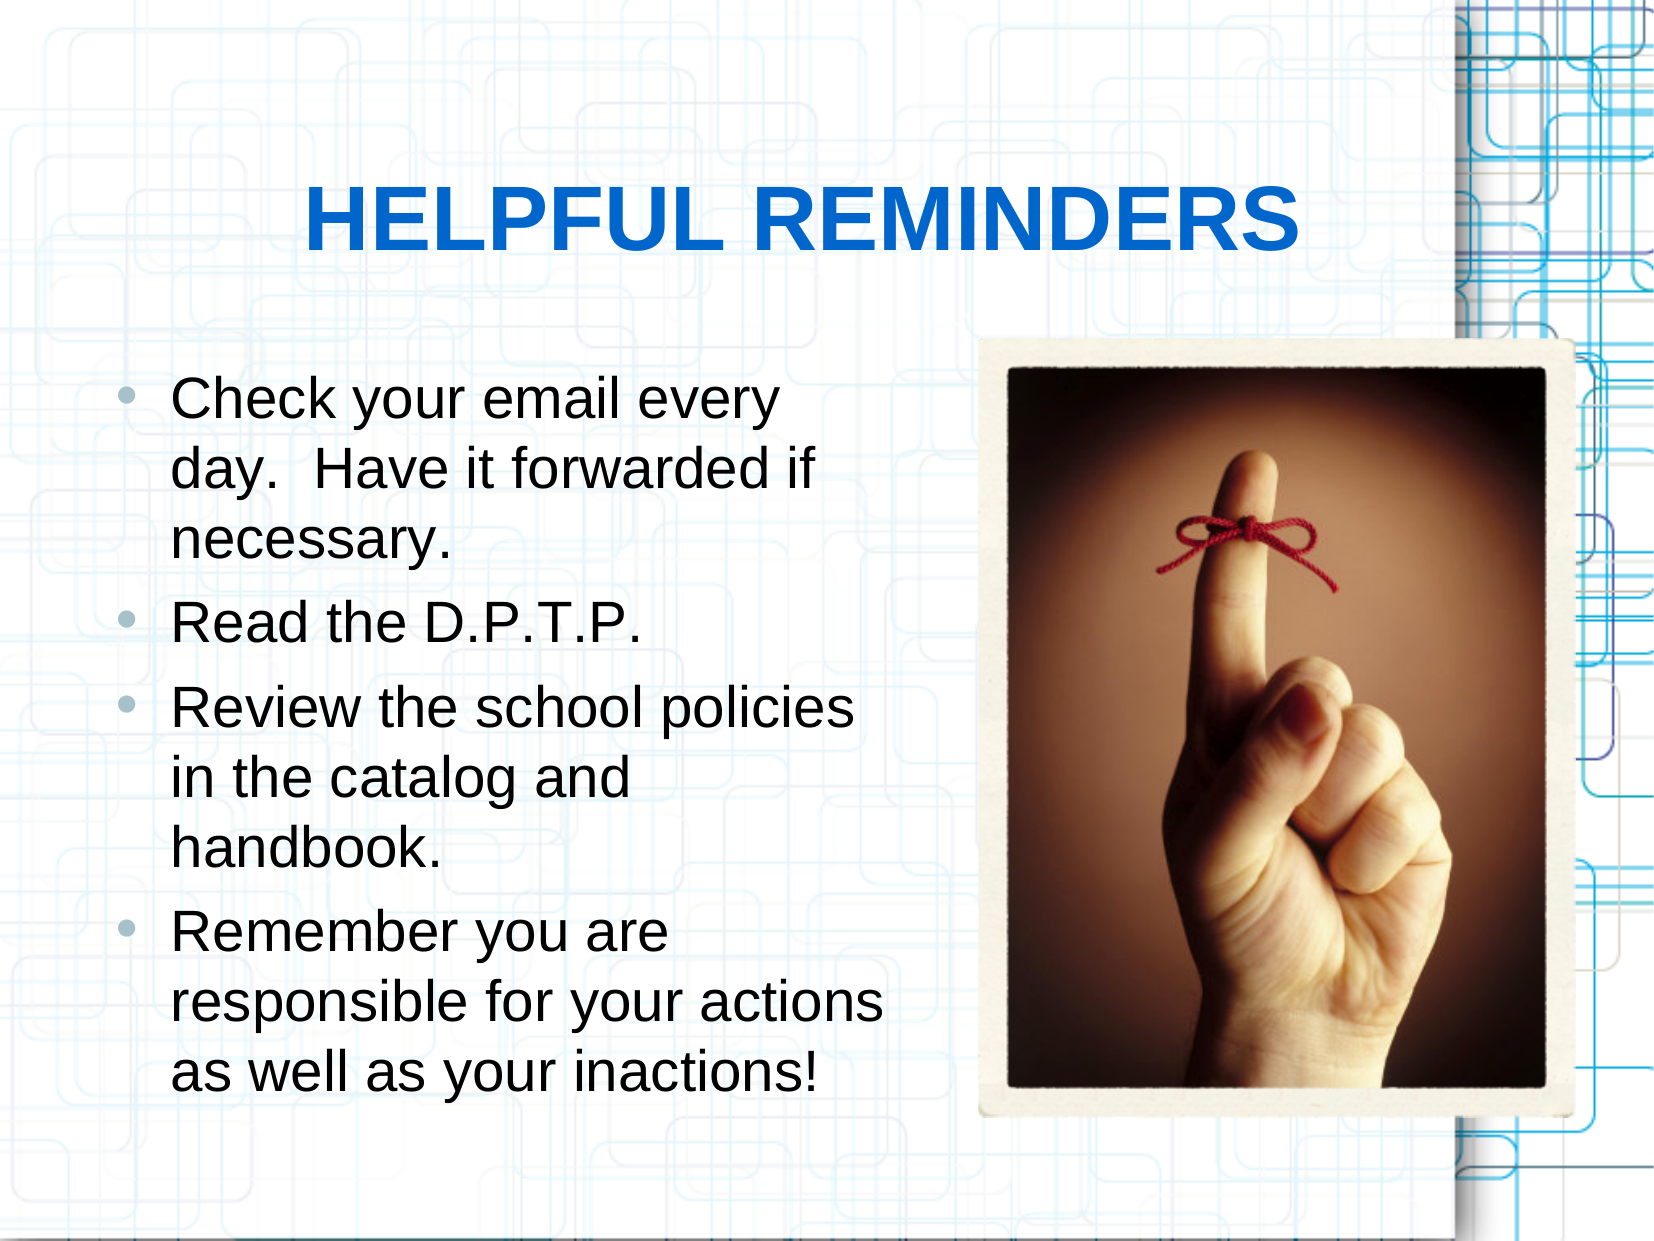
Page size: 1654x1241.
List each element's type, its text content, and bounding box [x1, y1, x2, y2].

list Check your email every day. Have it forwarded if necessary. Read the D.P.T.P. Review the school policies in the catalog and handbook. Remember you are responsible for your actions as well as your inactions! [100, 274, 903, 1189]
picture [0, 0, 1654, 1241]
title HELPFUL REMINDERS [96, 110, 1502, 317]
